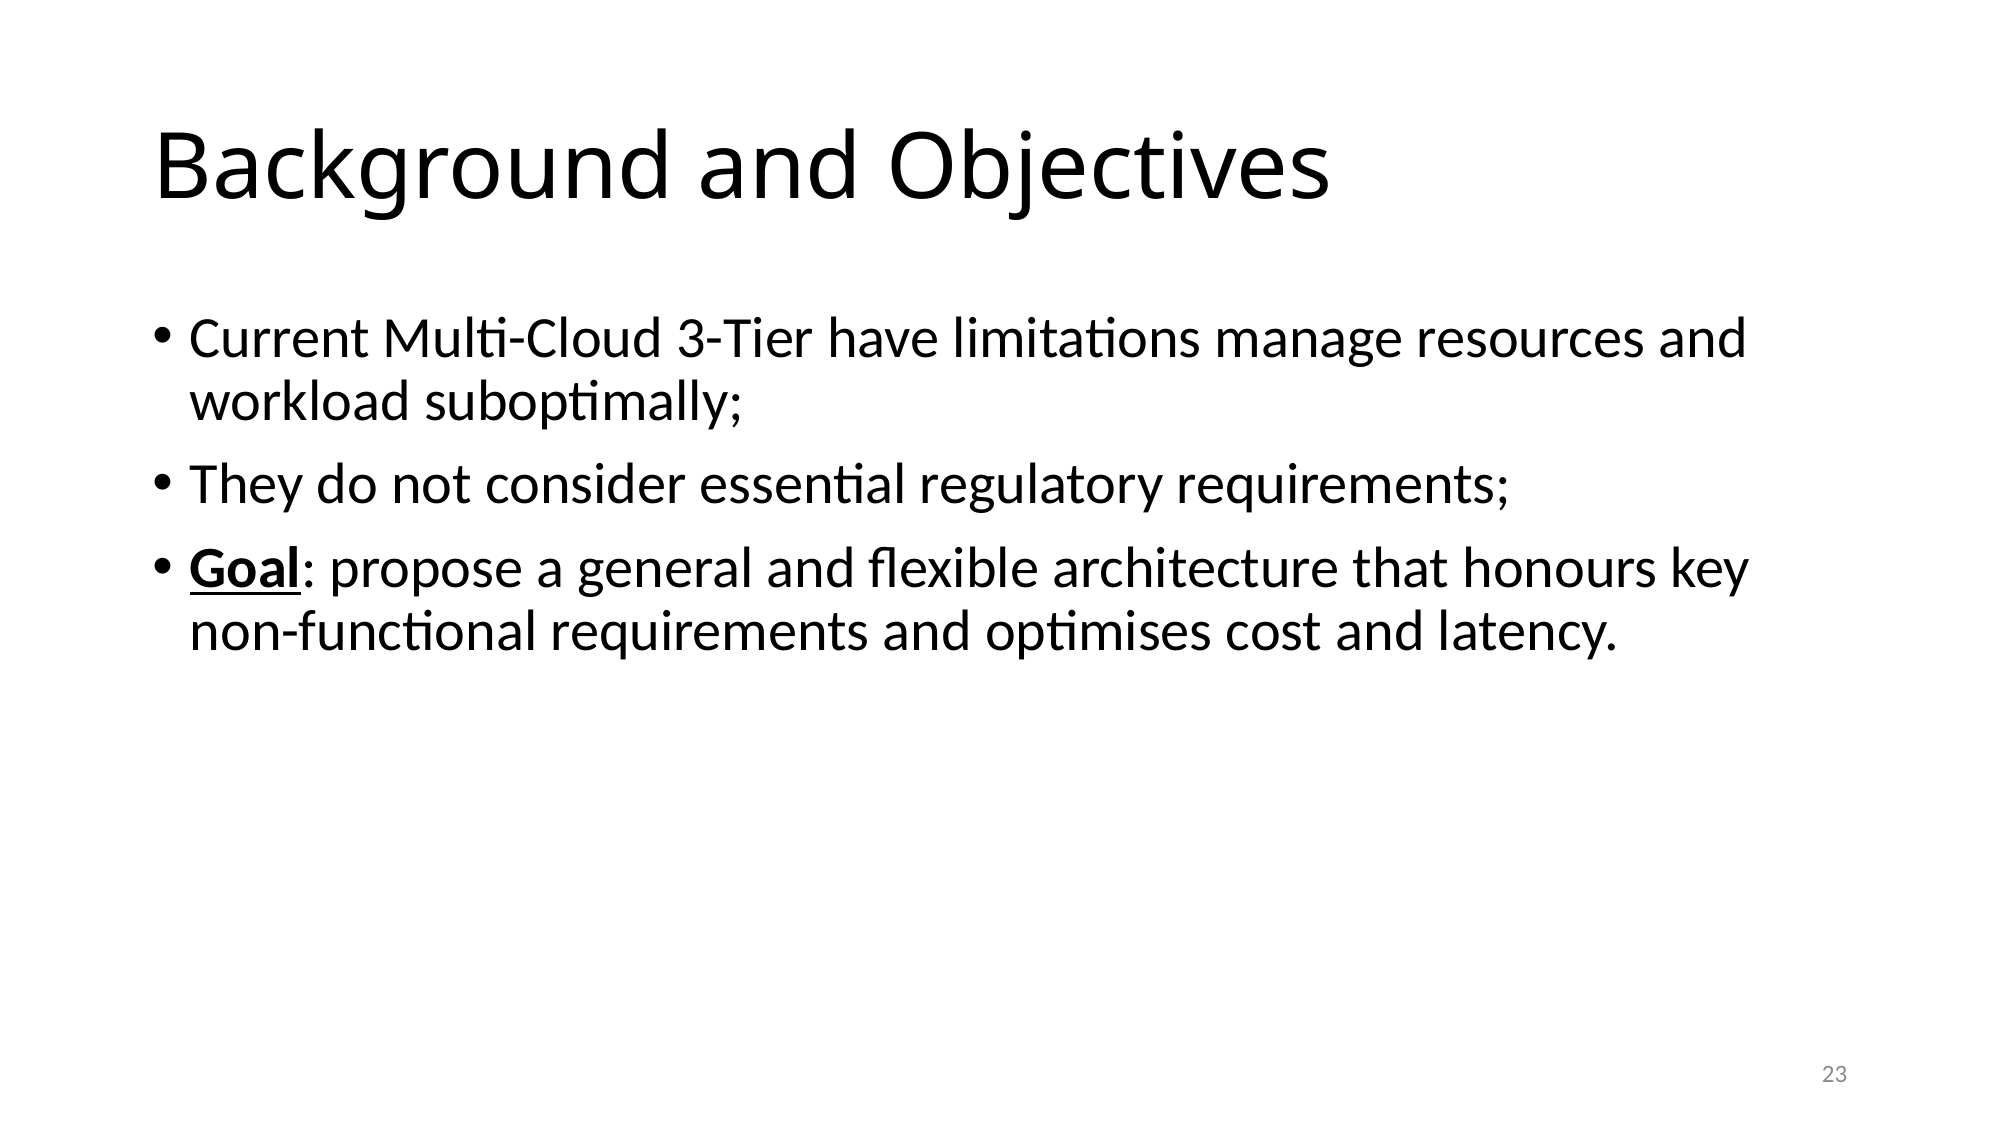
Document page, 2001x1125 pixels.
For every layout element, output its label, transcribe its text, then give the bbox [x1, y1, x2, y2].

list Current Multi-Cloud 3-Tier have limitations manage resources and workload suboptimally; They do not consider essential regulatory requirements; Goal: propose a general and flexible architecture that honours key non-functional requirements and optimises cost and latency. [137, 299, 1863, 1014]
title Background and Objectives [137, 59, 1863, 278]
slide_number <number> [1412, 1042, 1863, 1103]
